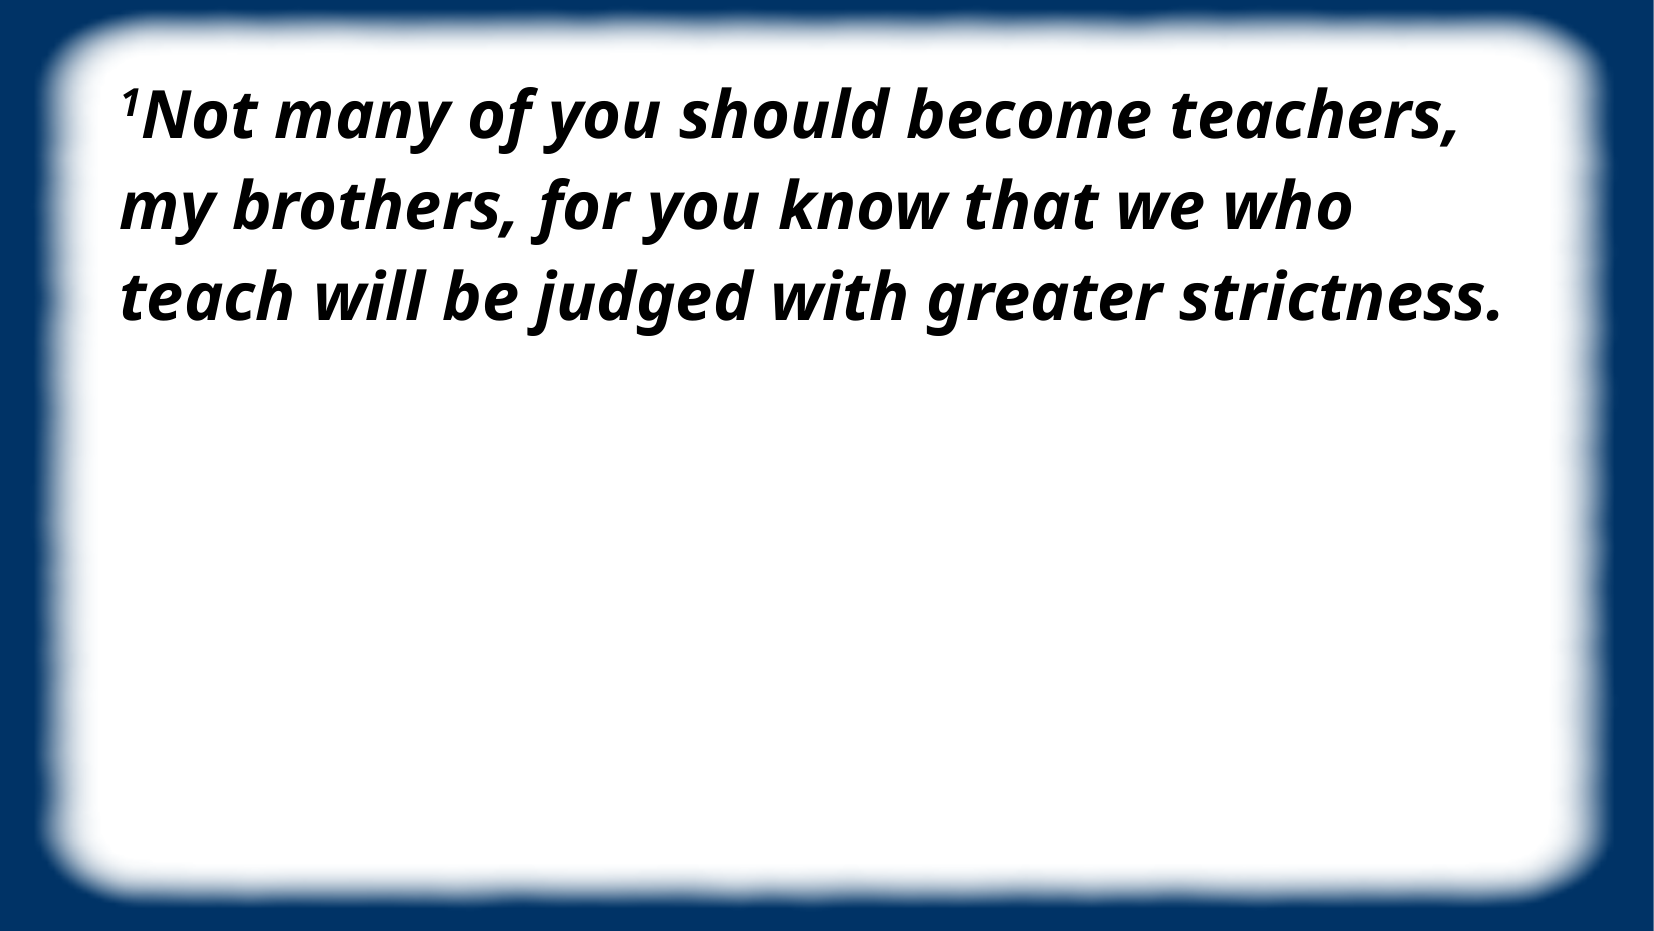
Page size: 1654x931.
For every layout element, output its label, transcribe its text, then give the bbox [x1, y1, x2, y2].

text_box 1Not many of you should become teachers, my brothers, for you know that we who teach will be judged with greater strictness. [105, 60, 1546, 342]
picture [0, 0, 1654, 931]
